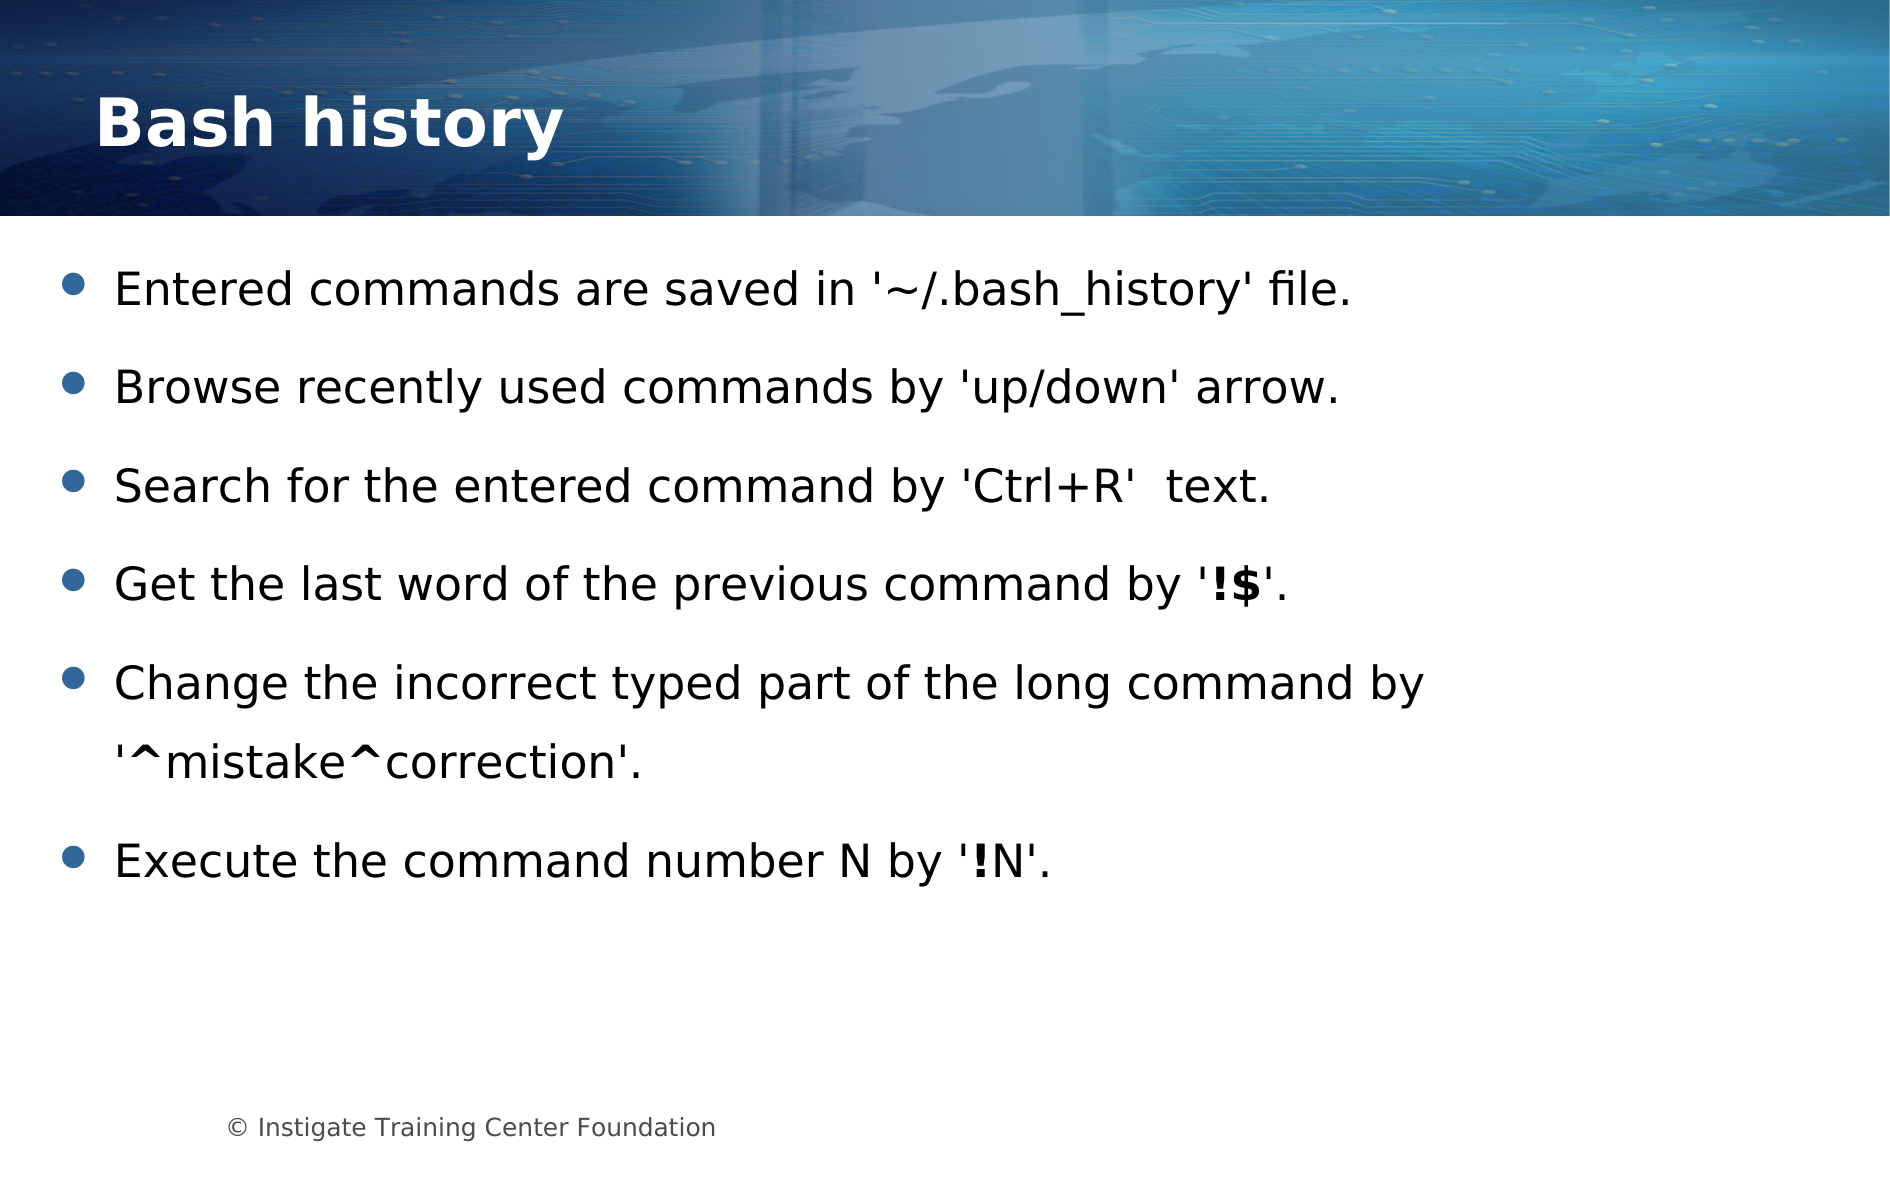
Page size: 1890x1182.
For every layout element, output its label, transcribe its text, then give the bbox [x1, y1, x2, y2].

title Bash history [94, 54, 1793, 210]
picture [0, 0, 1890, 216]
list Entered commands are saved in '~/.bash_history' file. Browse recently used commands by 'up/down' arrow. Search for the entered command by 'Ctrl+R' text. Get the last word of the previous command by '!$'. Change the incorrect typed part of the long command by '^mistake^correction'. Execute the command number N by '!N'. [59, 236, 1831, 1001]
